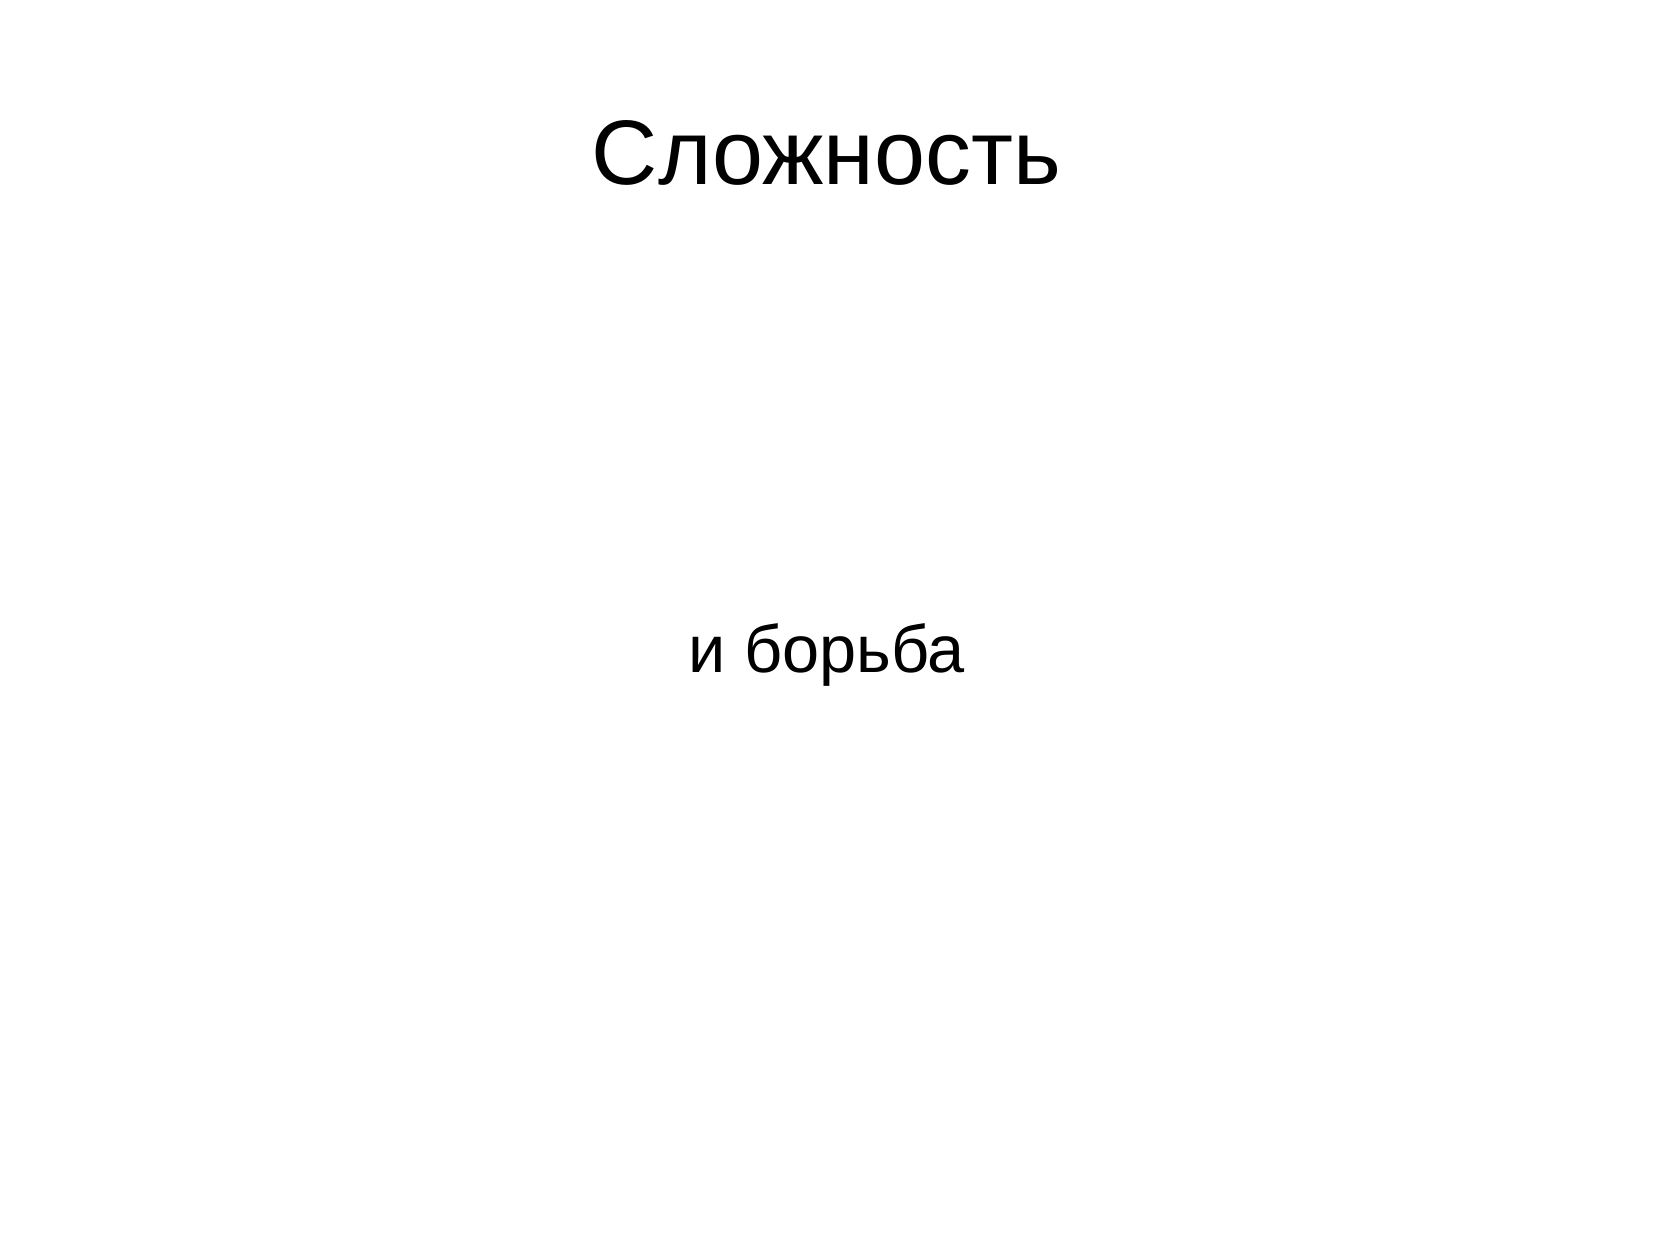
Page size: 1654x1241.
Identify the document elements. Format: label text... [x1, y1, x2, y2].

title Сложность [82, 49, 1571, 257]
subtitle и борьба [82, 290, 1571, 1010]
